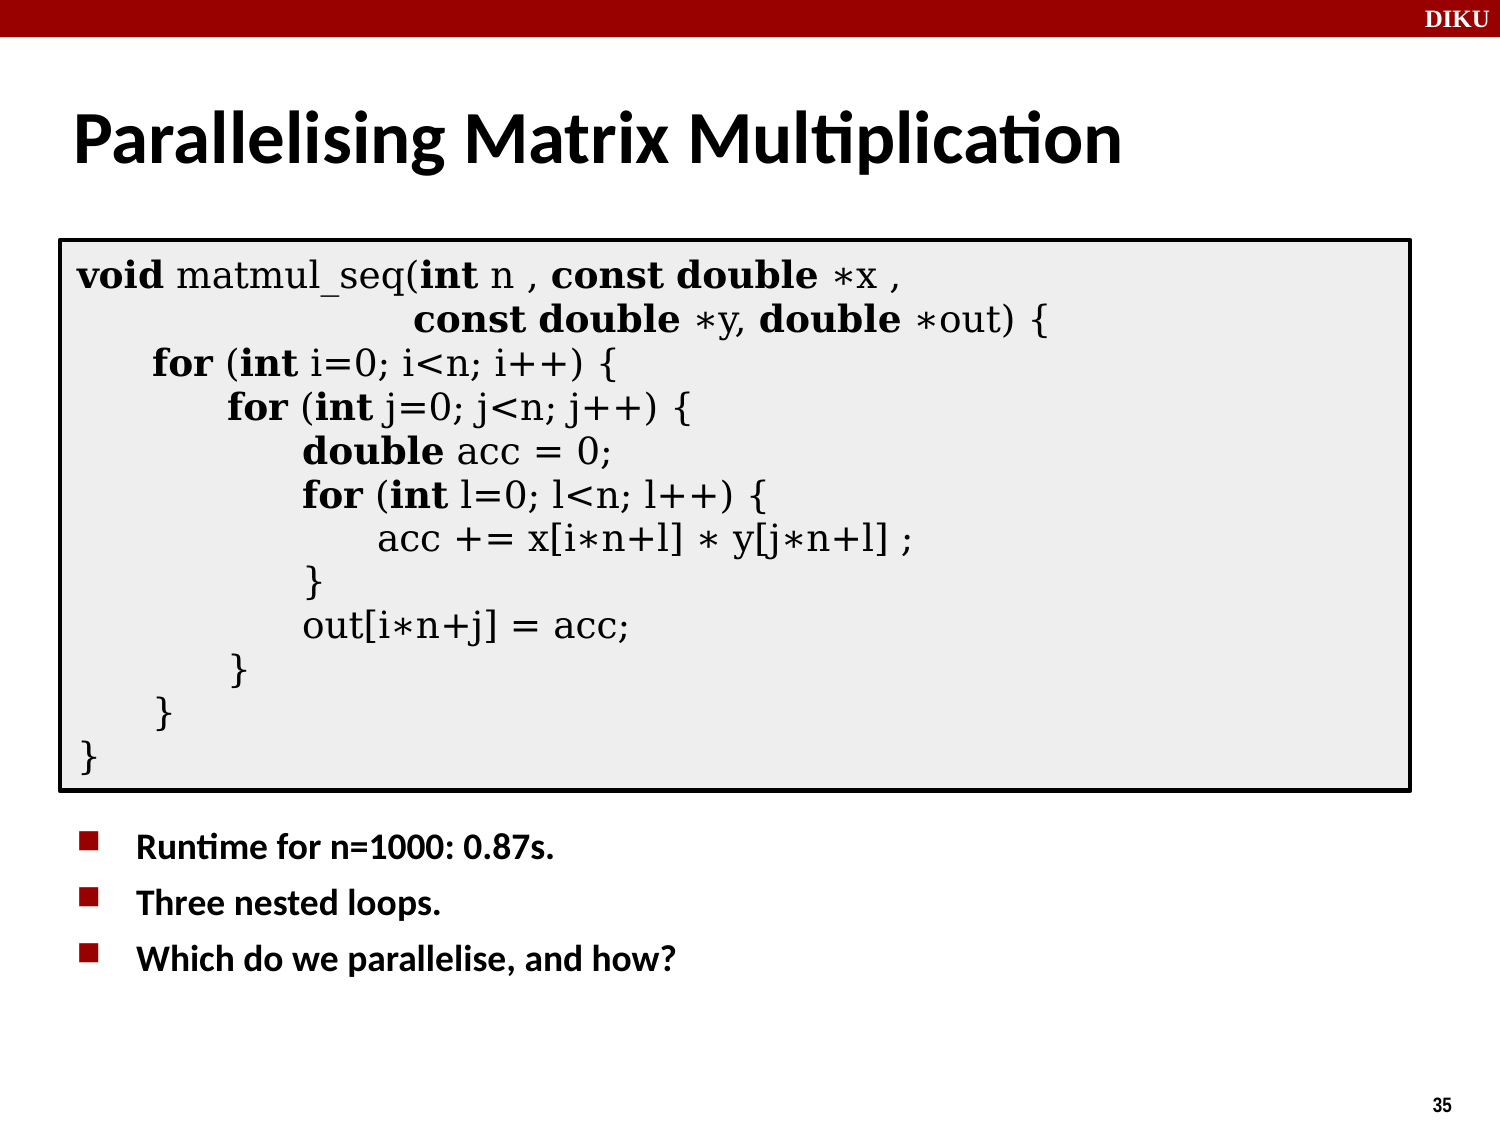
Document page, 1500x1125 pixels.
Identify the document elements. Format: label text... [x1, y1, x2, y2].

text_box void matmul_seq(int n , const double ∗x , const double ∗y, double ∗out) { for (int i=0; i<n; i++) { for (int j=0; j<n; j++) { double acc = 0; for (int l=0; l<n; l++) { acc += x[i∗n+l] ∗ y[j∗n+l] ; } out[i∗n+j] = acc; } } } [60, 239, 1411, 791]
text_box Parallelising Matrix Multiplication [58, 71, 1304, 197]
text_box Runtime for n=1000: 0.87s. Three nested loops. Which do we parallelise, and how? [65, 814, 1361, 1021]
